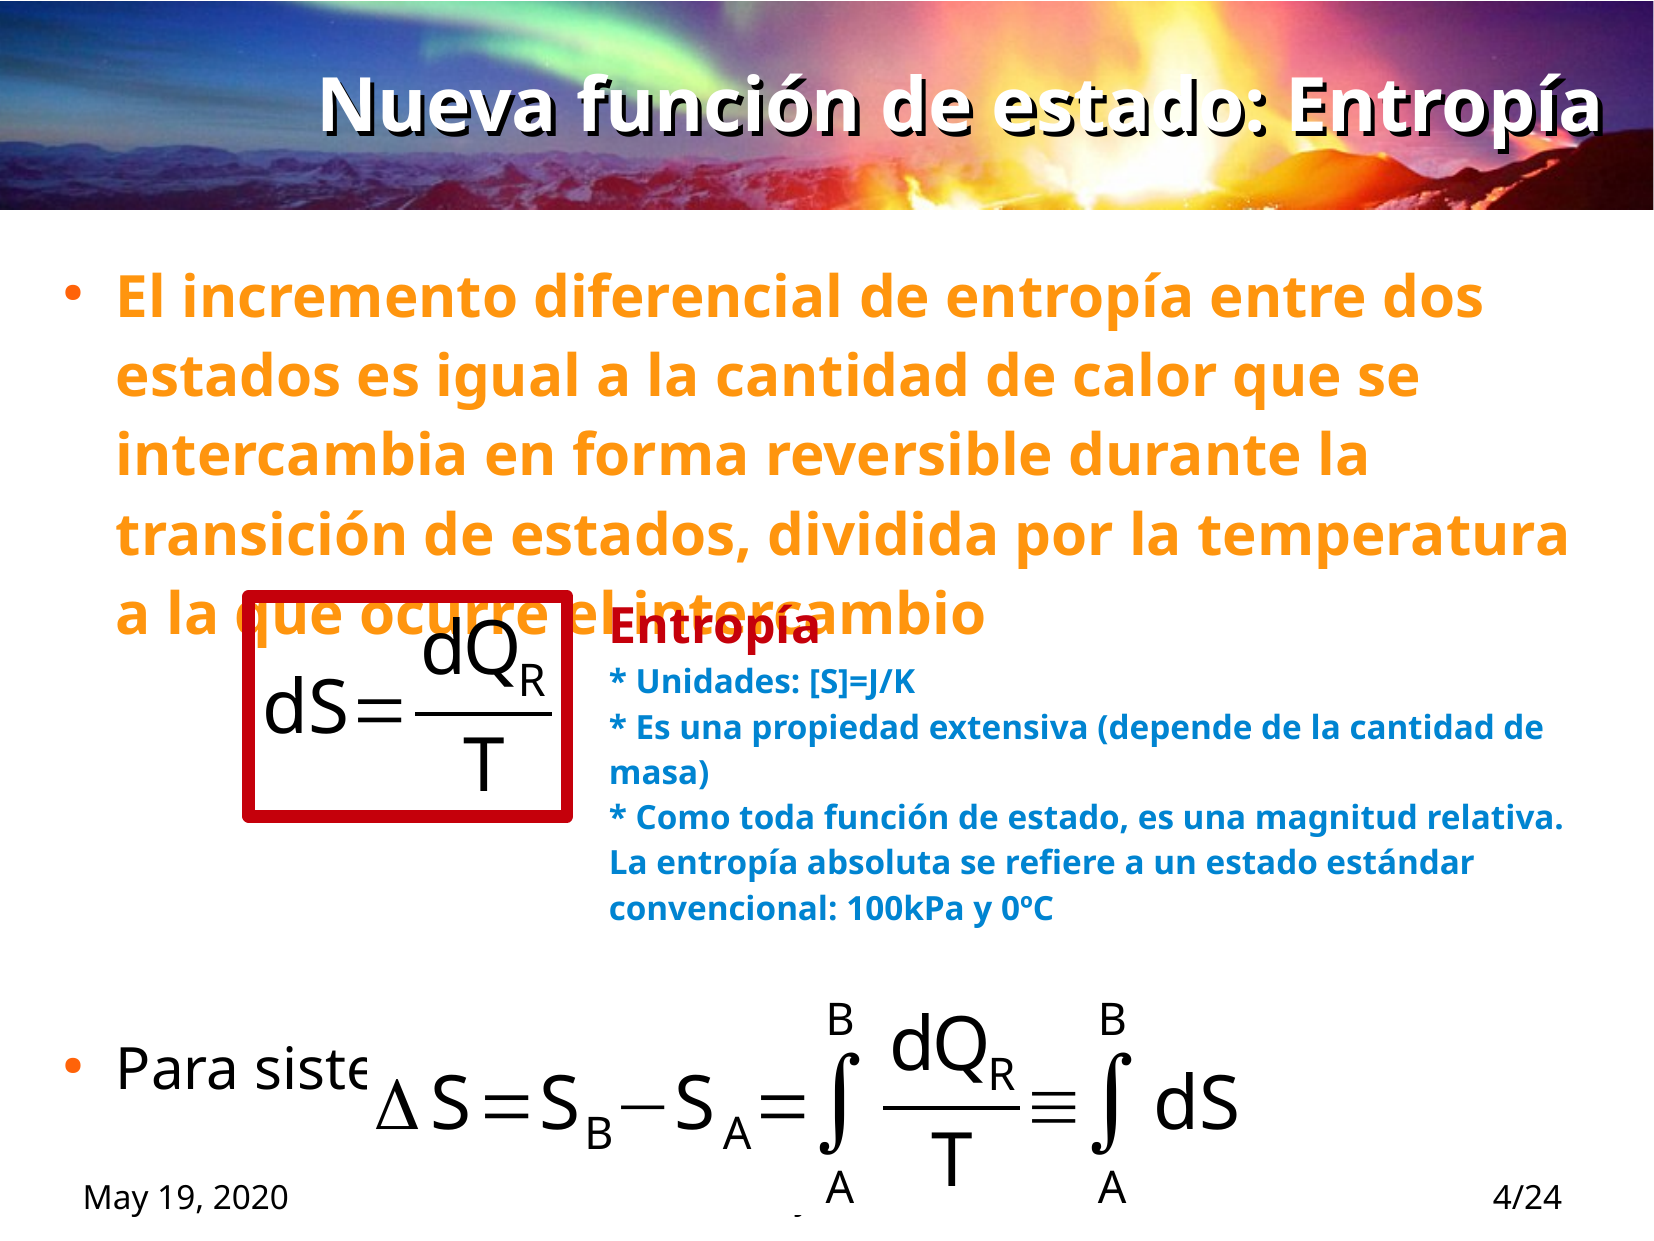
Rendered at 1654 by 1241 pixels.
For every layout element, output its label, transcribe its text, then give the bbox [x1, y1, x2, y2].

chart [366, 992, 1246, 1216]
text_box Entropía * Unidades: [S]=J/K * Es una propiedad extensiva (depende de la cantidad de masa) * Como toda función de estado, es una magnitud relativa. La entropía absoluta se refiere a un estado estándar convencional: 100kPa y 0ºC [594, 582, 1615, 849]
chart [255, 602, 561, 811]
picture [0, 1, 1654, 210]
title Nueva función de estado: Entropía [45, 15, 1606, 191]
list El incremento diferencial de entropía entre dos estados es igual a la cantidad de calor que se intercambia en forma reversible durante la transición de estados, dividida por la temperatura a la que ocurre el intercambio Para sistemas macroscópicos: [45, 255, 1606, 1156]
